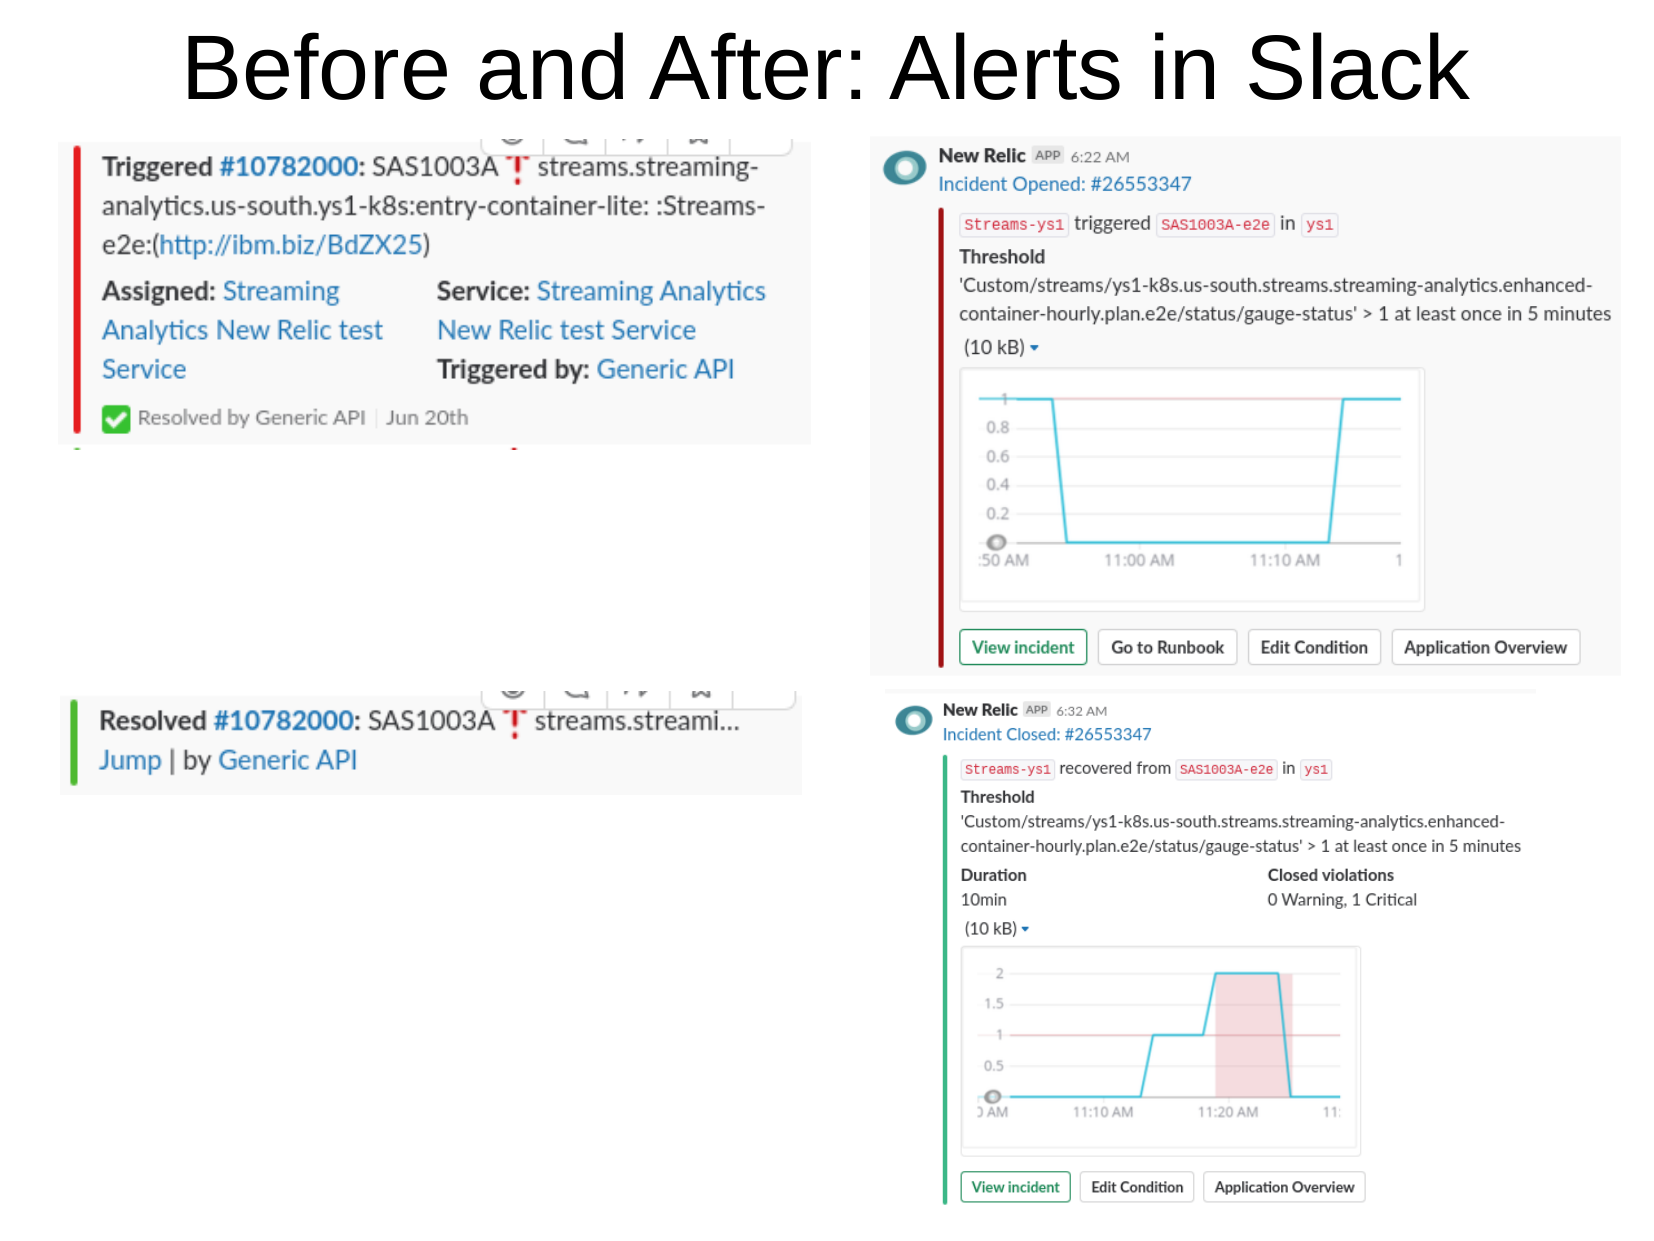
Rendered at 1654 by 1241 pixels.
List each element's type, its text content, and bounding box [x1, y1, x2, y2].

picture [58, 139, 811, 451]
picture [870, 134, 1621, 677]
picture [885, 689, 1536, 1207]
title Before and After: Alerts in Slack [82, 0, 1571, 212]
picture [60, 691, 802, 796]
